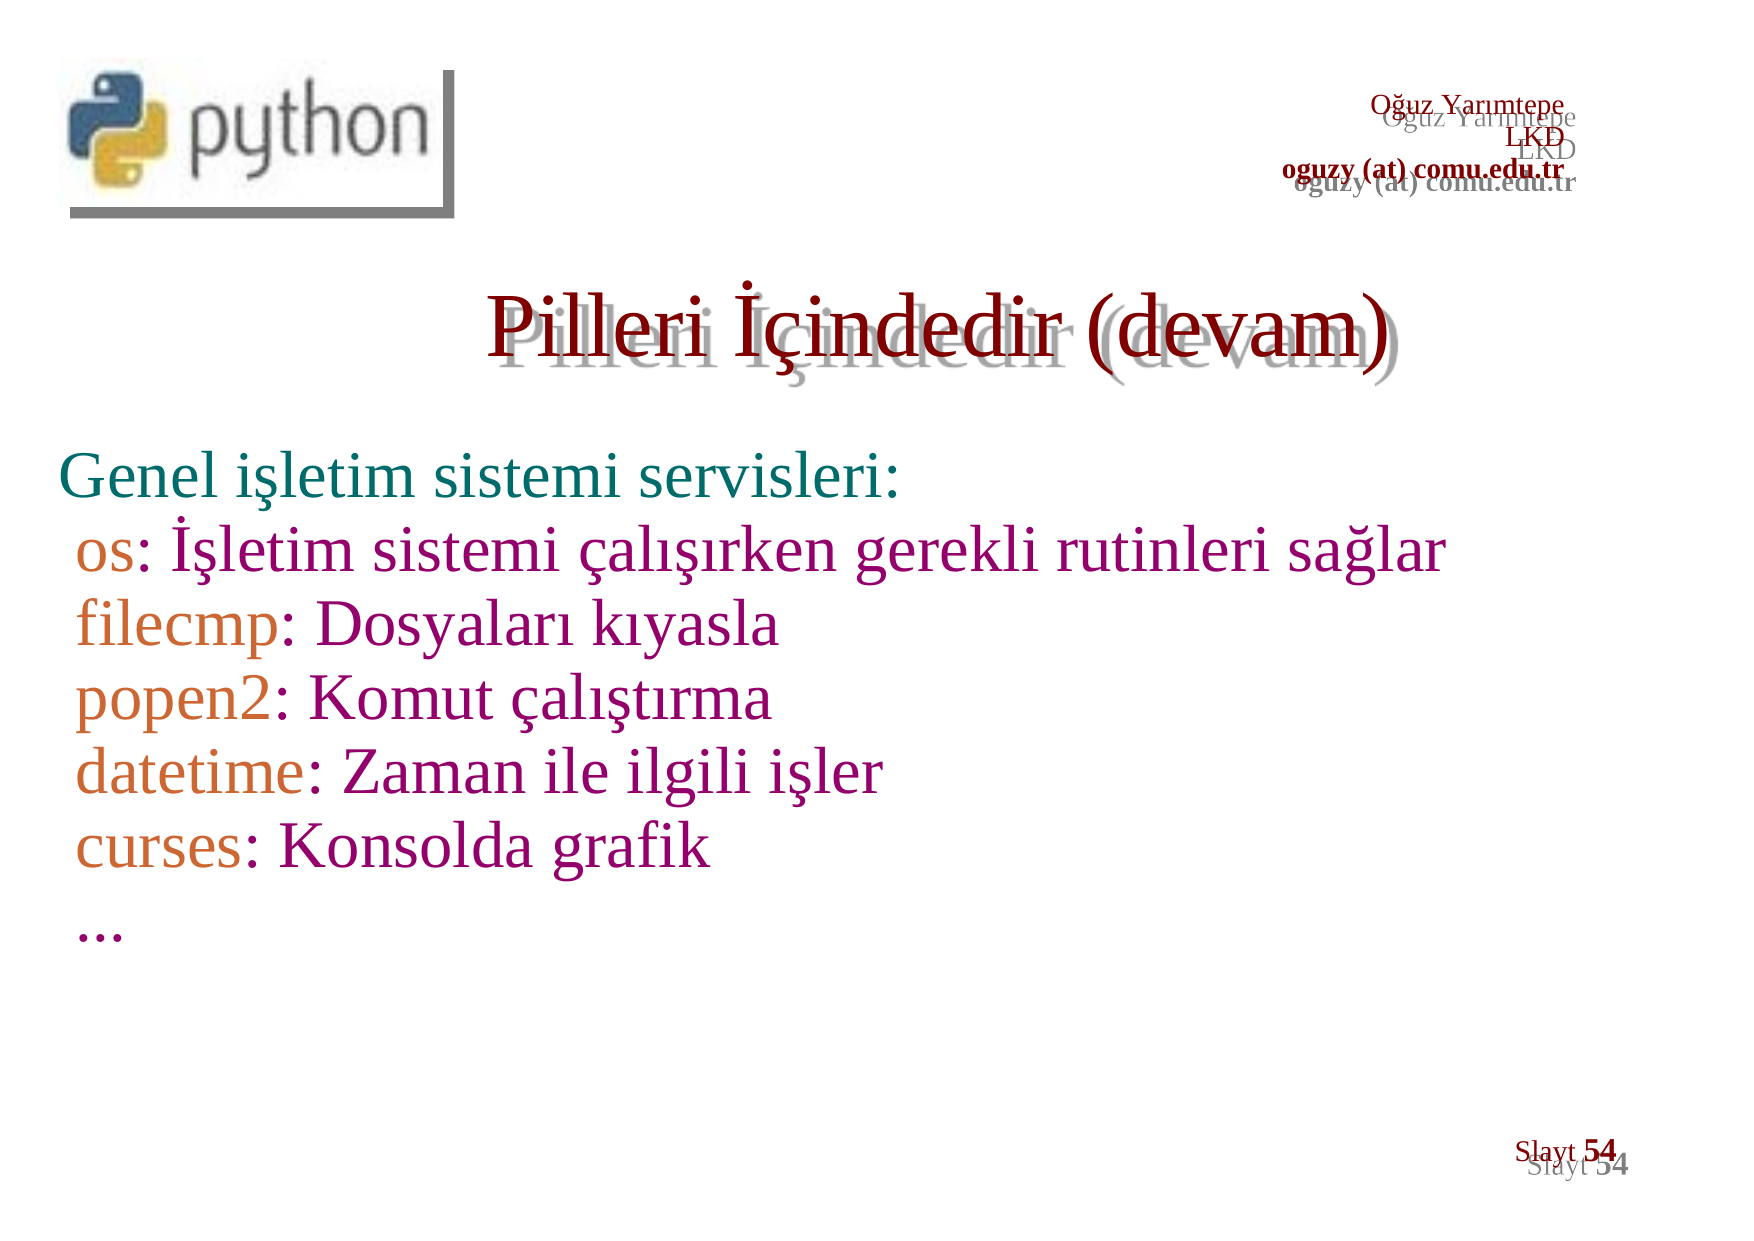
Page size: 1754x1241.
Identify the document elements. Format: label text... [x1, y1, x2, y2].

picture [59, 58, 443, 207]
subtitle Genel işletim sistemi servisleri: os: İşletim sistemi çalışırken gerekli rutinleri sağlar filecmp: Dosyaları kıyasla popen2: Komut çalıştırma datetime: Zaman ile ilgili işler curses: Konsolda grafik ... [59, 360, 1695, 1034]
title Pilleri İçindedir (devam) [194, 256, 1684, 360]
